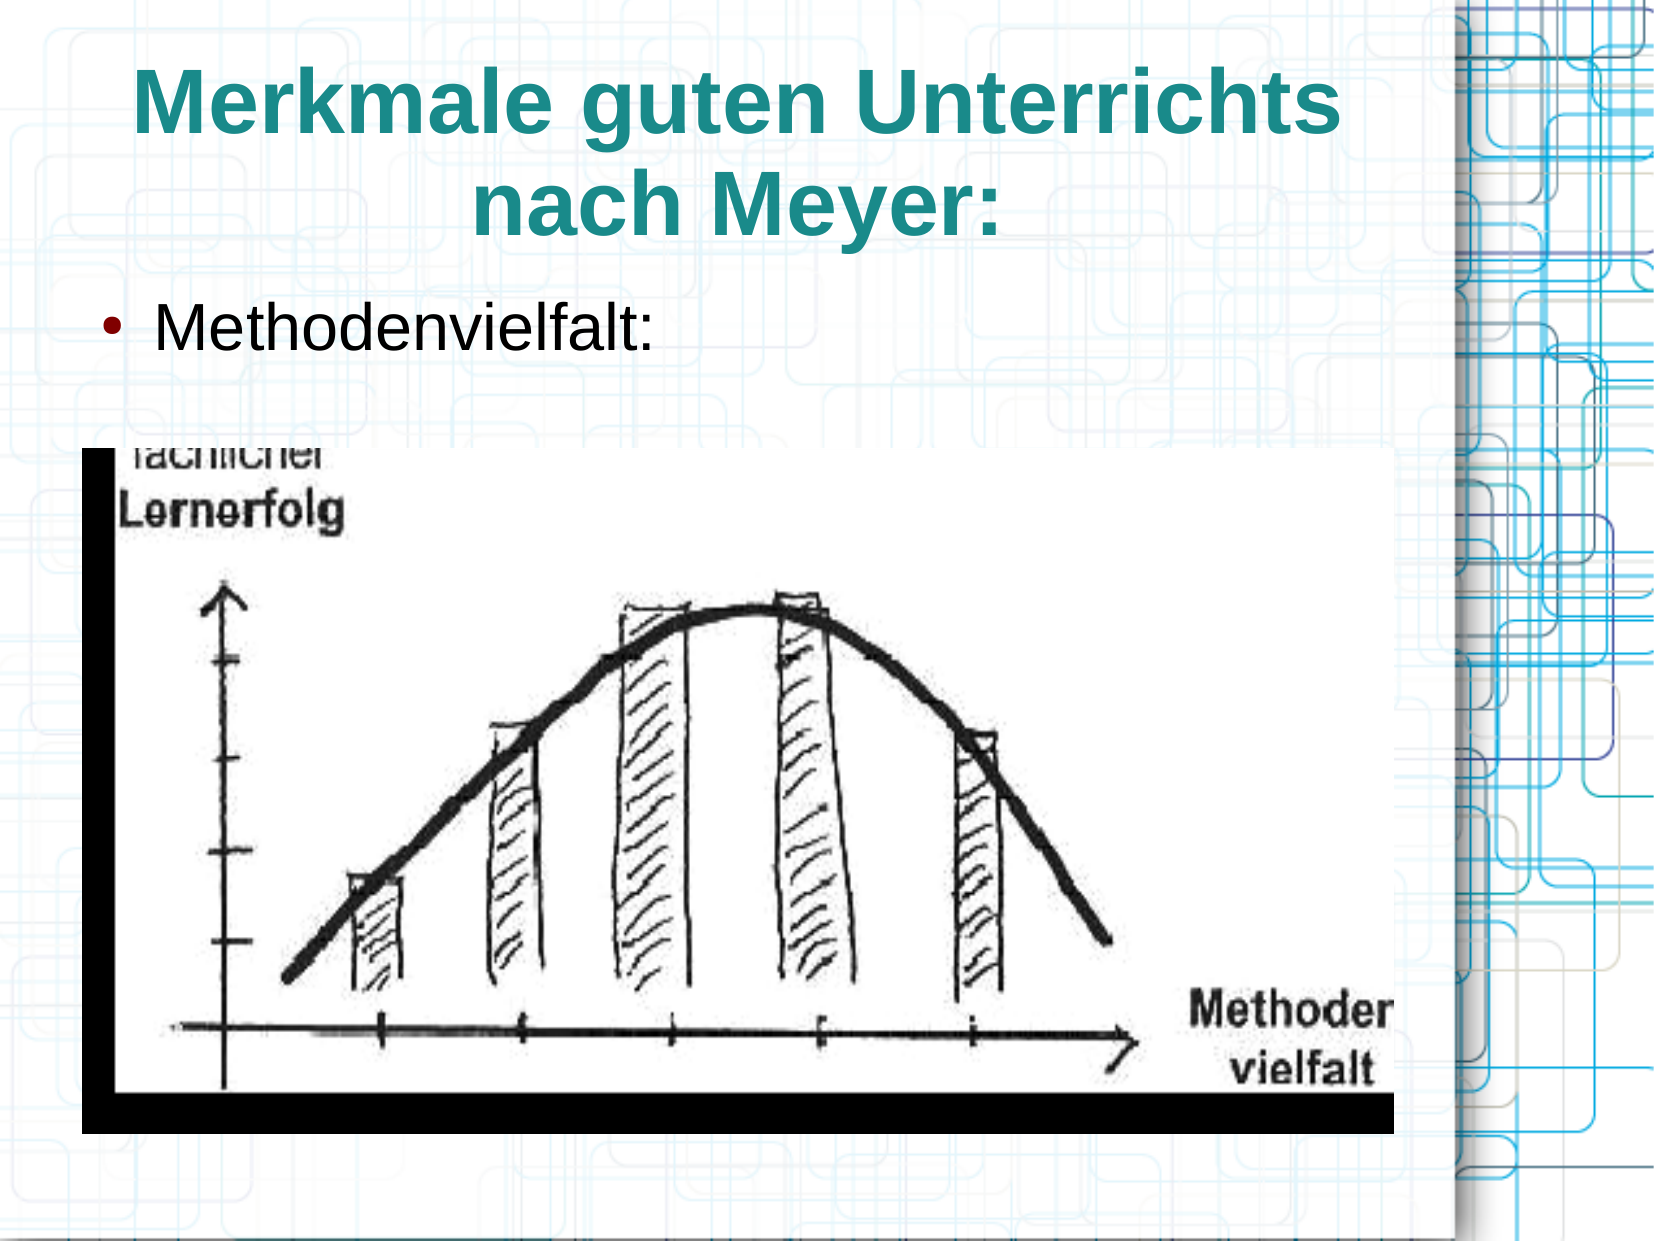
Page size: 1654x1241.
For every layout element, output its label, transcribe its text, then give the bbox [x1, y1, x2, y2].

title Merkmale guten Unterrichts nach Meyer: [59, 49, 1418, 257]
picture [0, 0, 1654, 1241]
list Methodenvielfalt: [82, 290, 745, 448]
